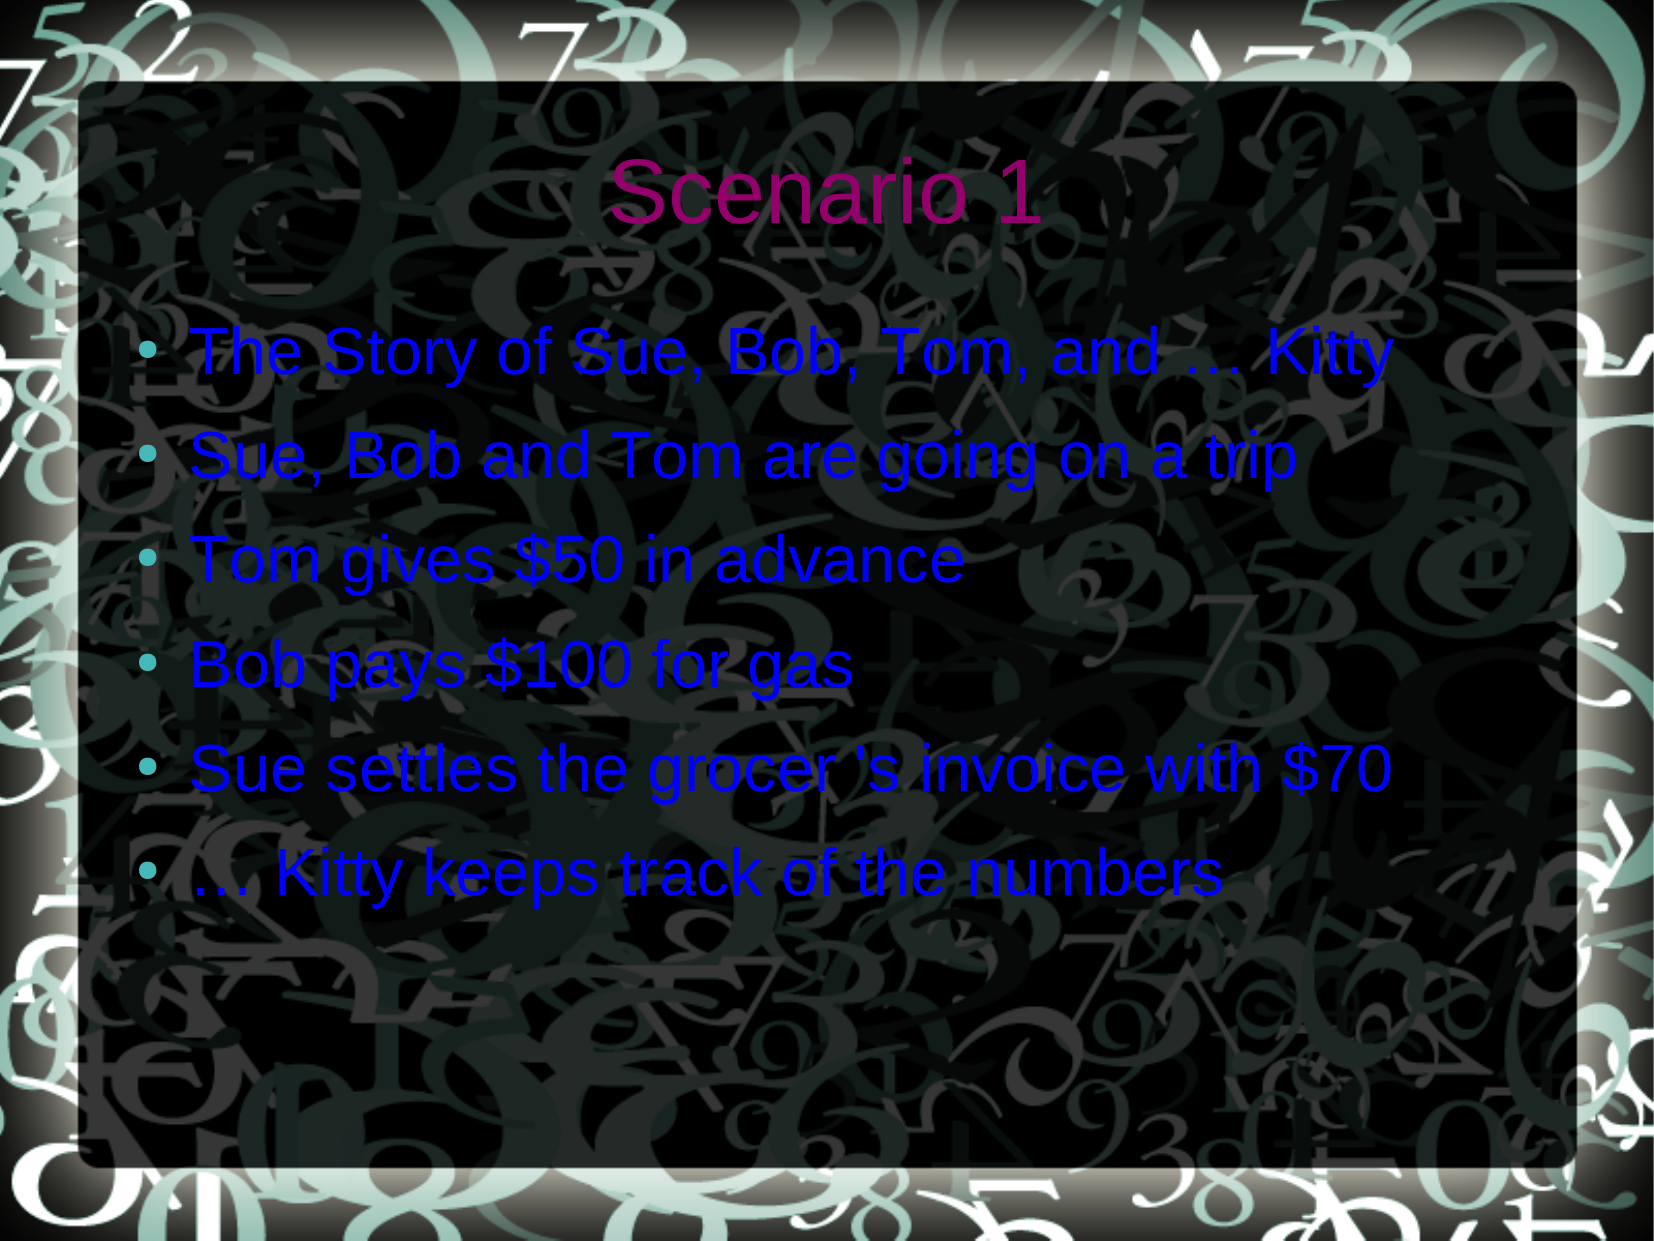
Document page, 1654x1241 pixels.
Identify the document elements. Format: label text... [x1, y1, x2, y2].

title Scenario 1 [82, 95, 1571, 289]
picture [0, 0, 1654, 1241]
list The Story of Sue, Bob, Tom, and … Kitty Sue, Bob and Tom are going on a trip Tom gives $50 in advance Bob pays $100 for gas Sue settles the grocer 's invoice with $70 … Kitty keeps track of the numbers [118, 313, 1542, 1118]
